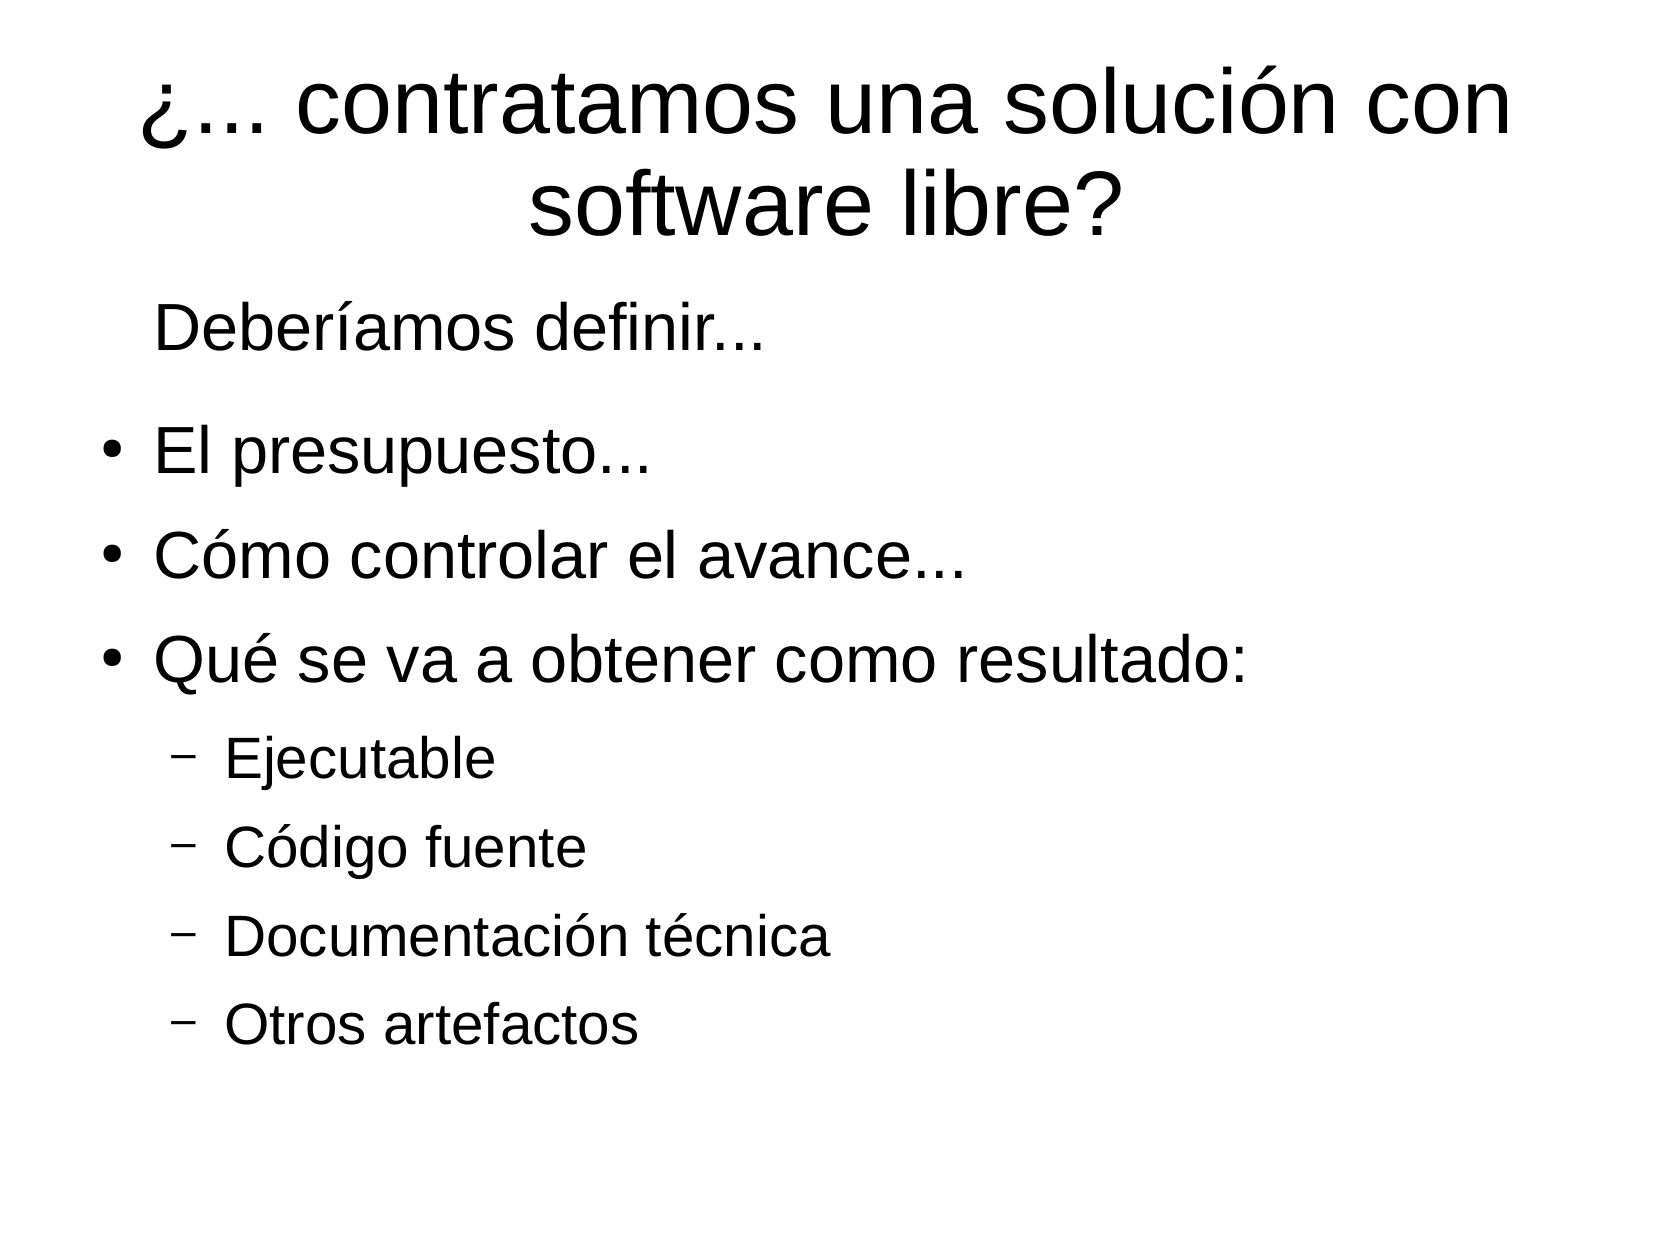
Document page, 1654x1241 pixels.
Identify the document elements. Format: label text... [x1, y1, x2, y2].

list El presupuesto... Cómo controlar el avance... Qué se va a obtener como resultado: Ejecutable Código fuente Documentación técnica Otros artefactos [82, 413, 1538, 1111]
list Deberíamos definir... [82, 290, 1538, 390]
title ¿... contratamos una solución con software libre? [82, 49, 1571, 257]
